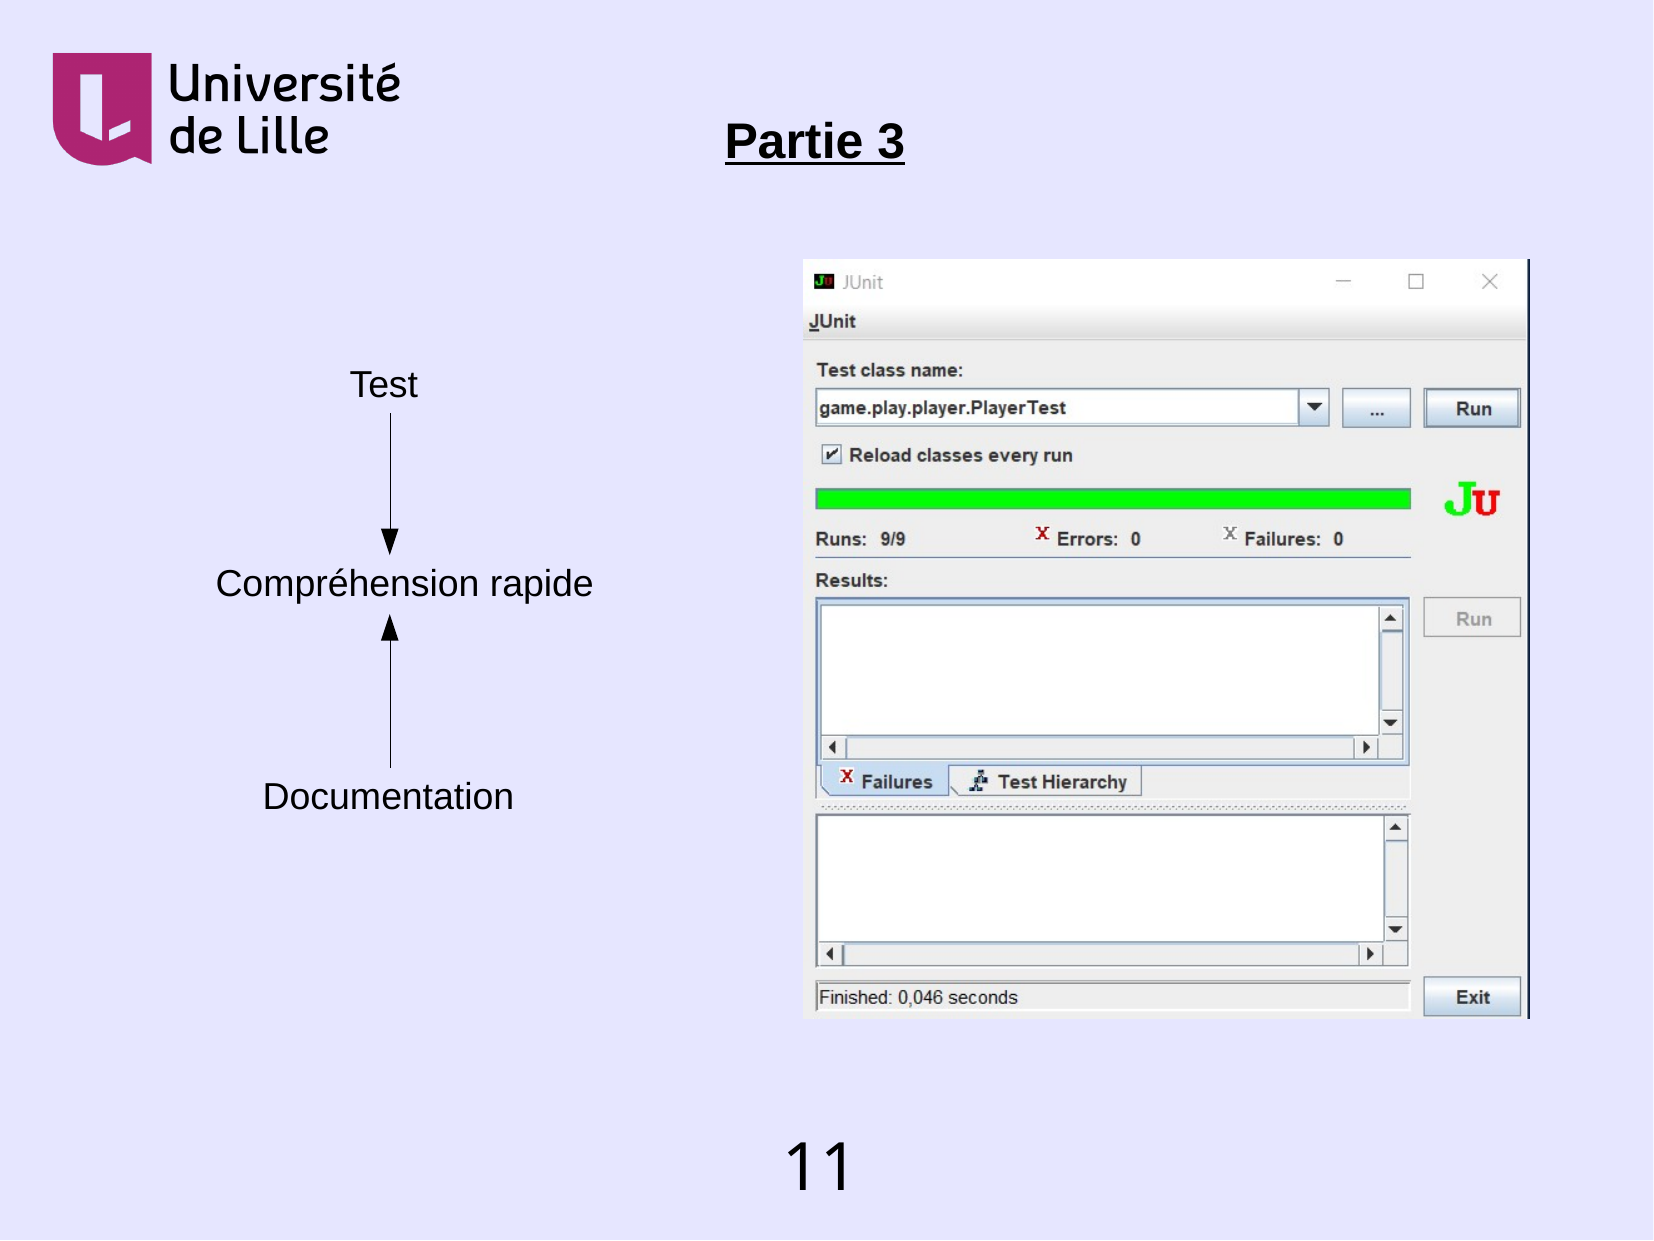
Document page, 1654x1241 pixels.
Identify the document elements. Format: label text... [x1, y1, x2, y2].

picture [803, 259, 1530, 1019]
text_box Documentation [248, 767, 532, 827]
text_box Compréhension rapide [200, 555, 615, 626]
text_box Partie 3 [614, 106, 1016, 179]
footer 11 [541, 1130, 1100, 1197]
text_box Test [248, 356, 520, 414]
picture [3, 5, 449, 213]
